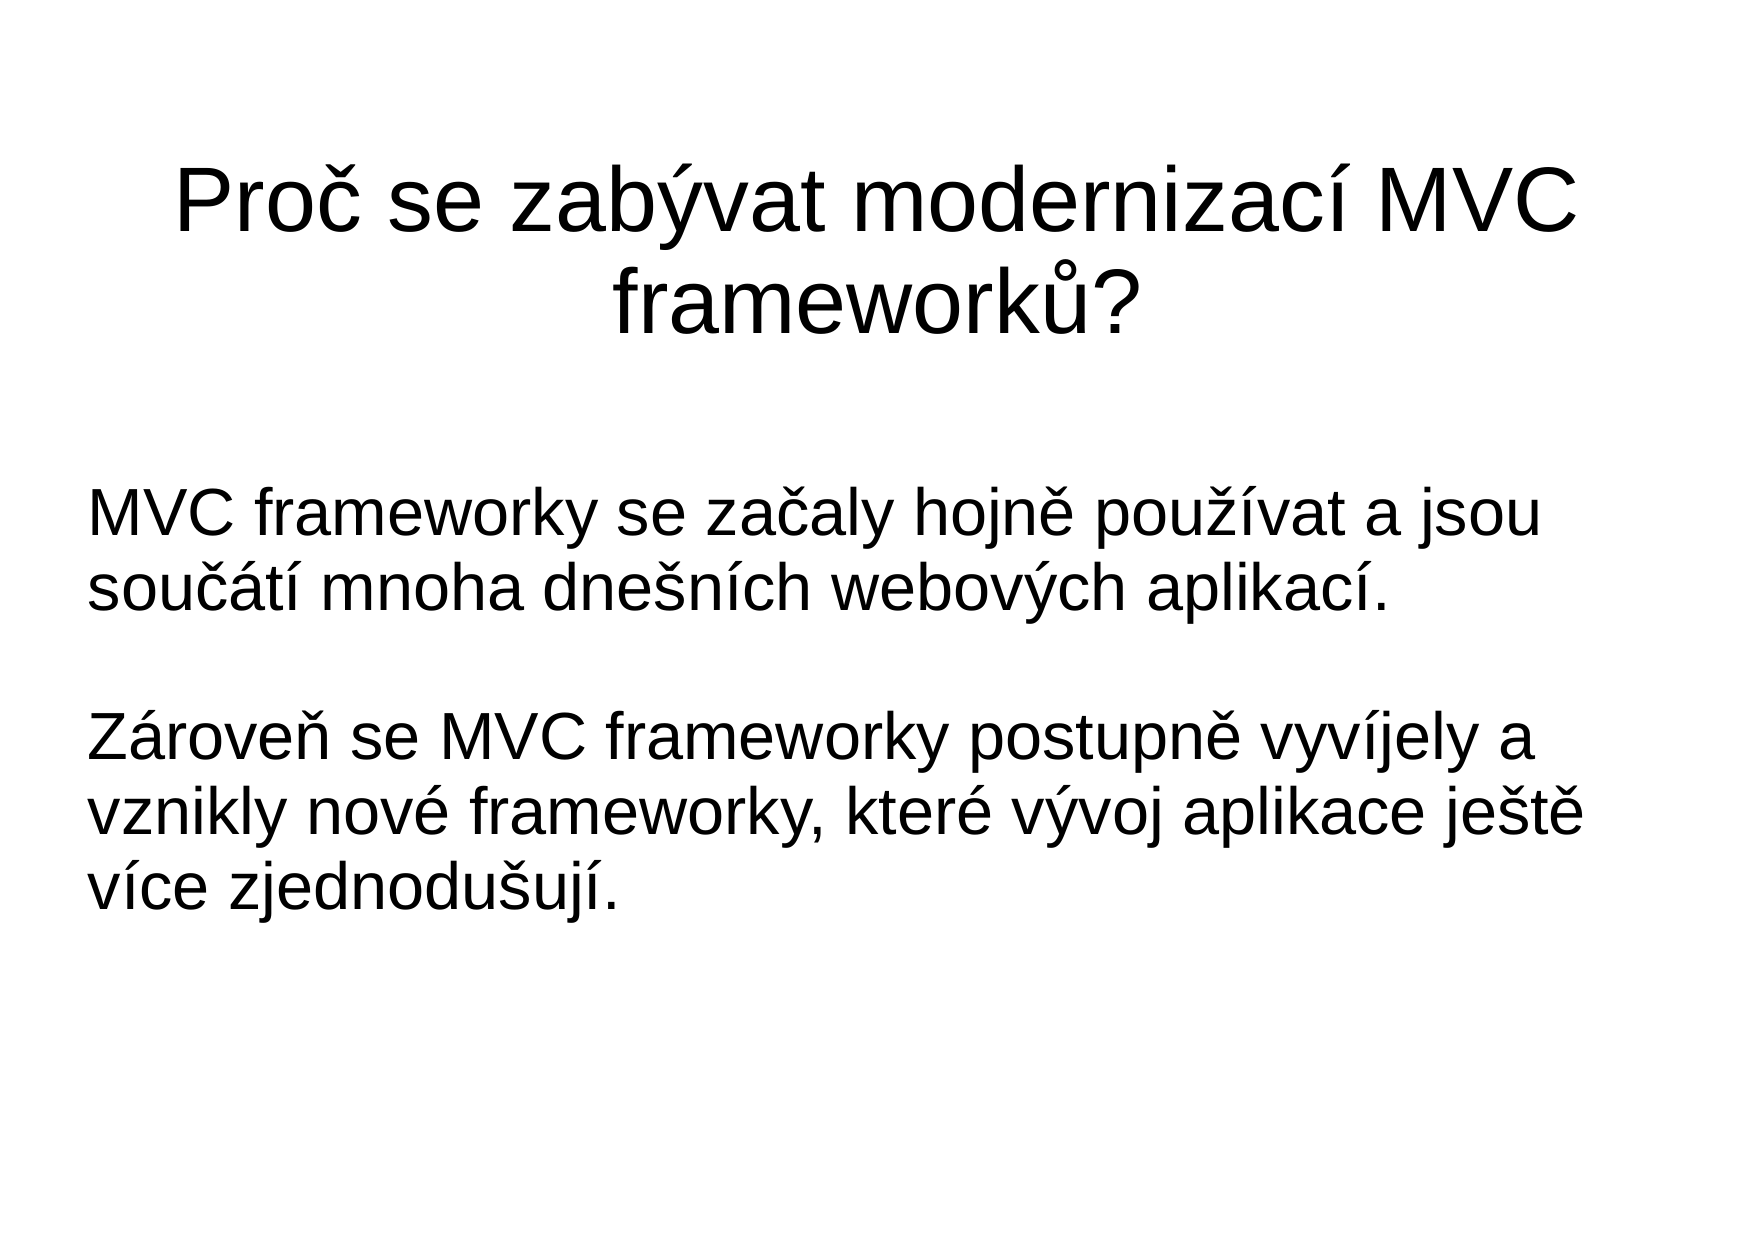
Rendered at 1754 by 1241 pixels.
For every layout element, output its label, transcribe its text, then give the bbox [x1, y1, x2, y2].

title Proč se zabývat modernizací MVC frameworků? [88, 147, 1668, 355]
subtitle MVC frameworky se začaly hojně používat a jsou součátí mnoha dnešních webových aplikací. Zároveň se MVC frameworky postupně vyvíjely a vznikly nové frameworky, které vývoj aplikace ještě více zjednodušují. [87, 297, 1667, 1102]
